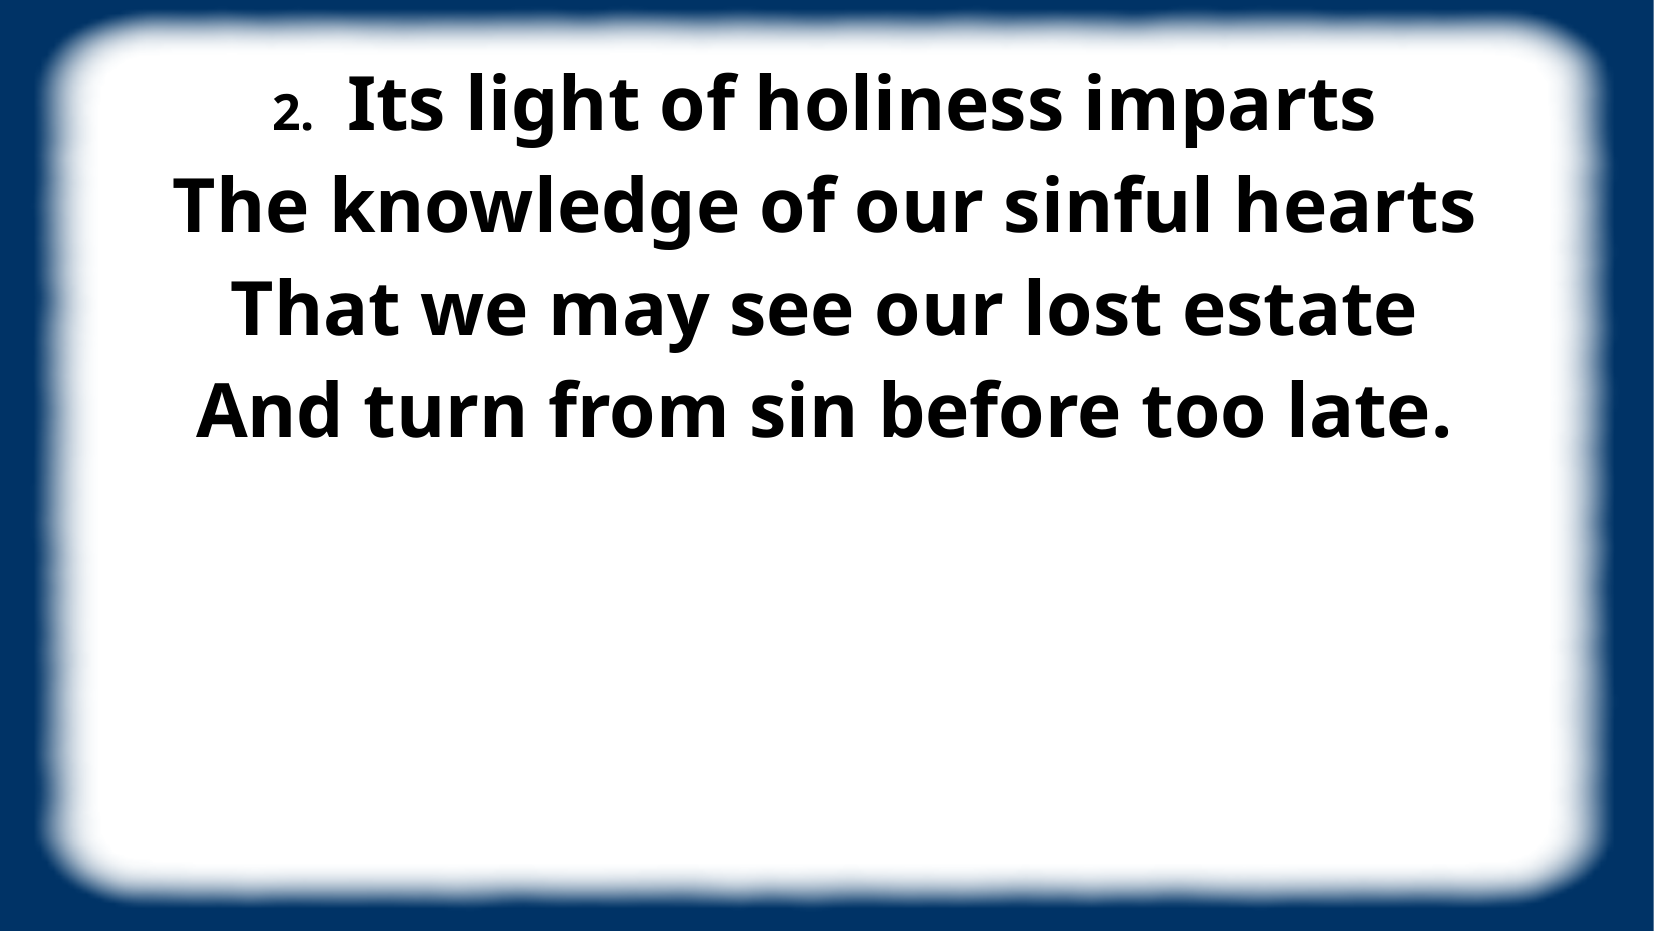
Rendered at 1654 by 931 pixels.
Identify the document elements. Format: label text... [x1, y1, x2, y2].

text_box 2. Its light of holiness imparts The knowledge of our sinful hearts That we may see our lost estate And turn from sin before too late. [75, 42, 1576, 466]
picture [0, 0, 1654, 931]
